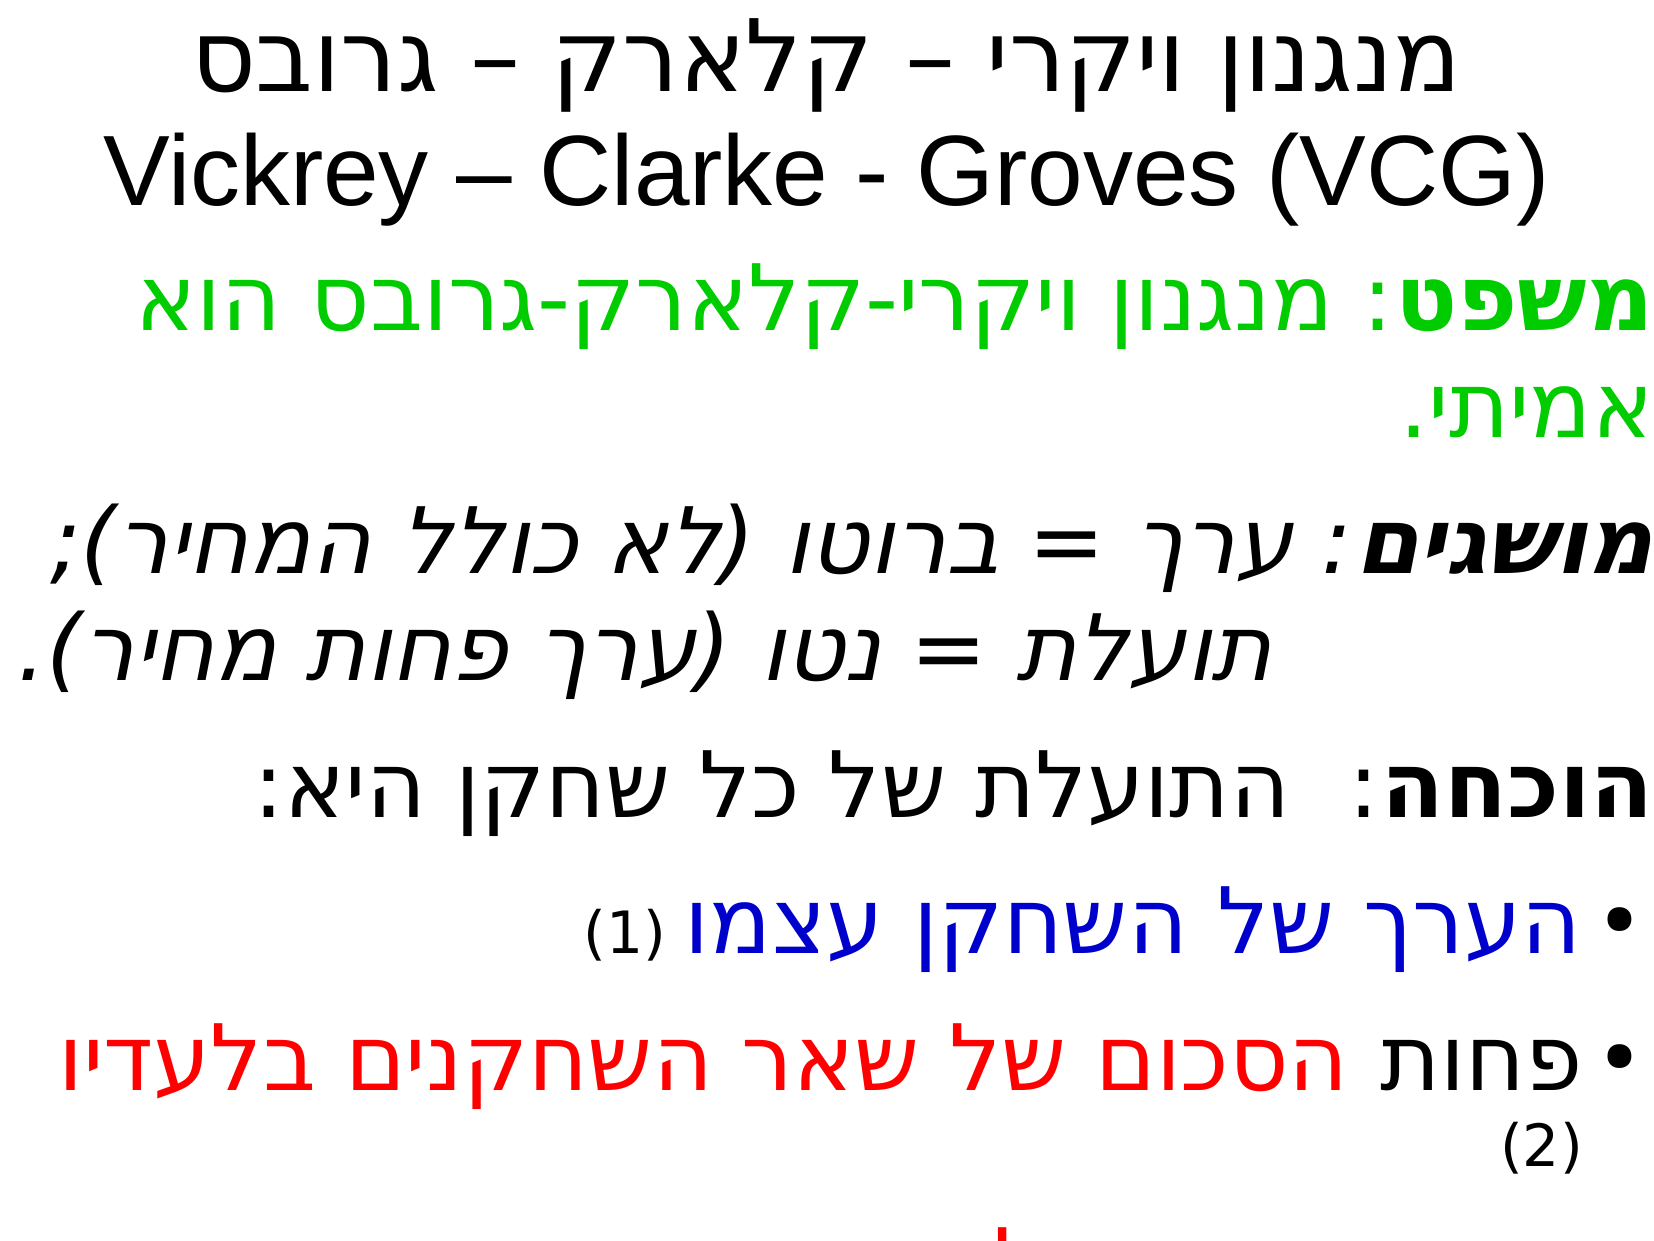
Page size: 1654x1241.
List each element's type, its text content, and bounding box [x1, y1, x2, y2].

title מנגנון ויקרי – קלארק – גרובס Vickrey – Clarke - Groves (VCG) [0, 1, 1654, 224]
list משפט: מנגנון ויקרי-קלארק-גרובס הוא אמיתי. מושגים: ערך = ברוטו (לא כולל המחיר); תועלת = נטו (ערך פחות מחיר). הוכחה: התועלת של כל שחקן היא: הערך של השחקן עצמו (1) פחות הסכום של שאר השחקנים בלעדיו (2) ועוד הסכום של שאר השחקנים כשהוא פה (3). [0, 244, 1654, 1216]
